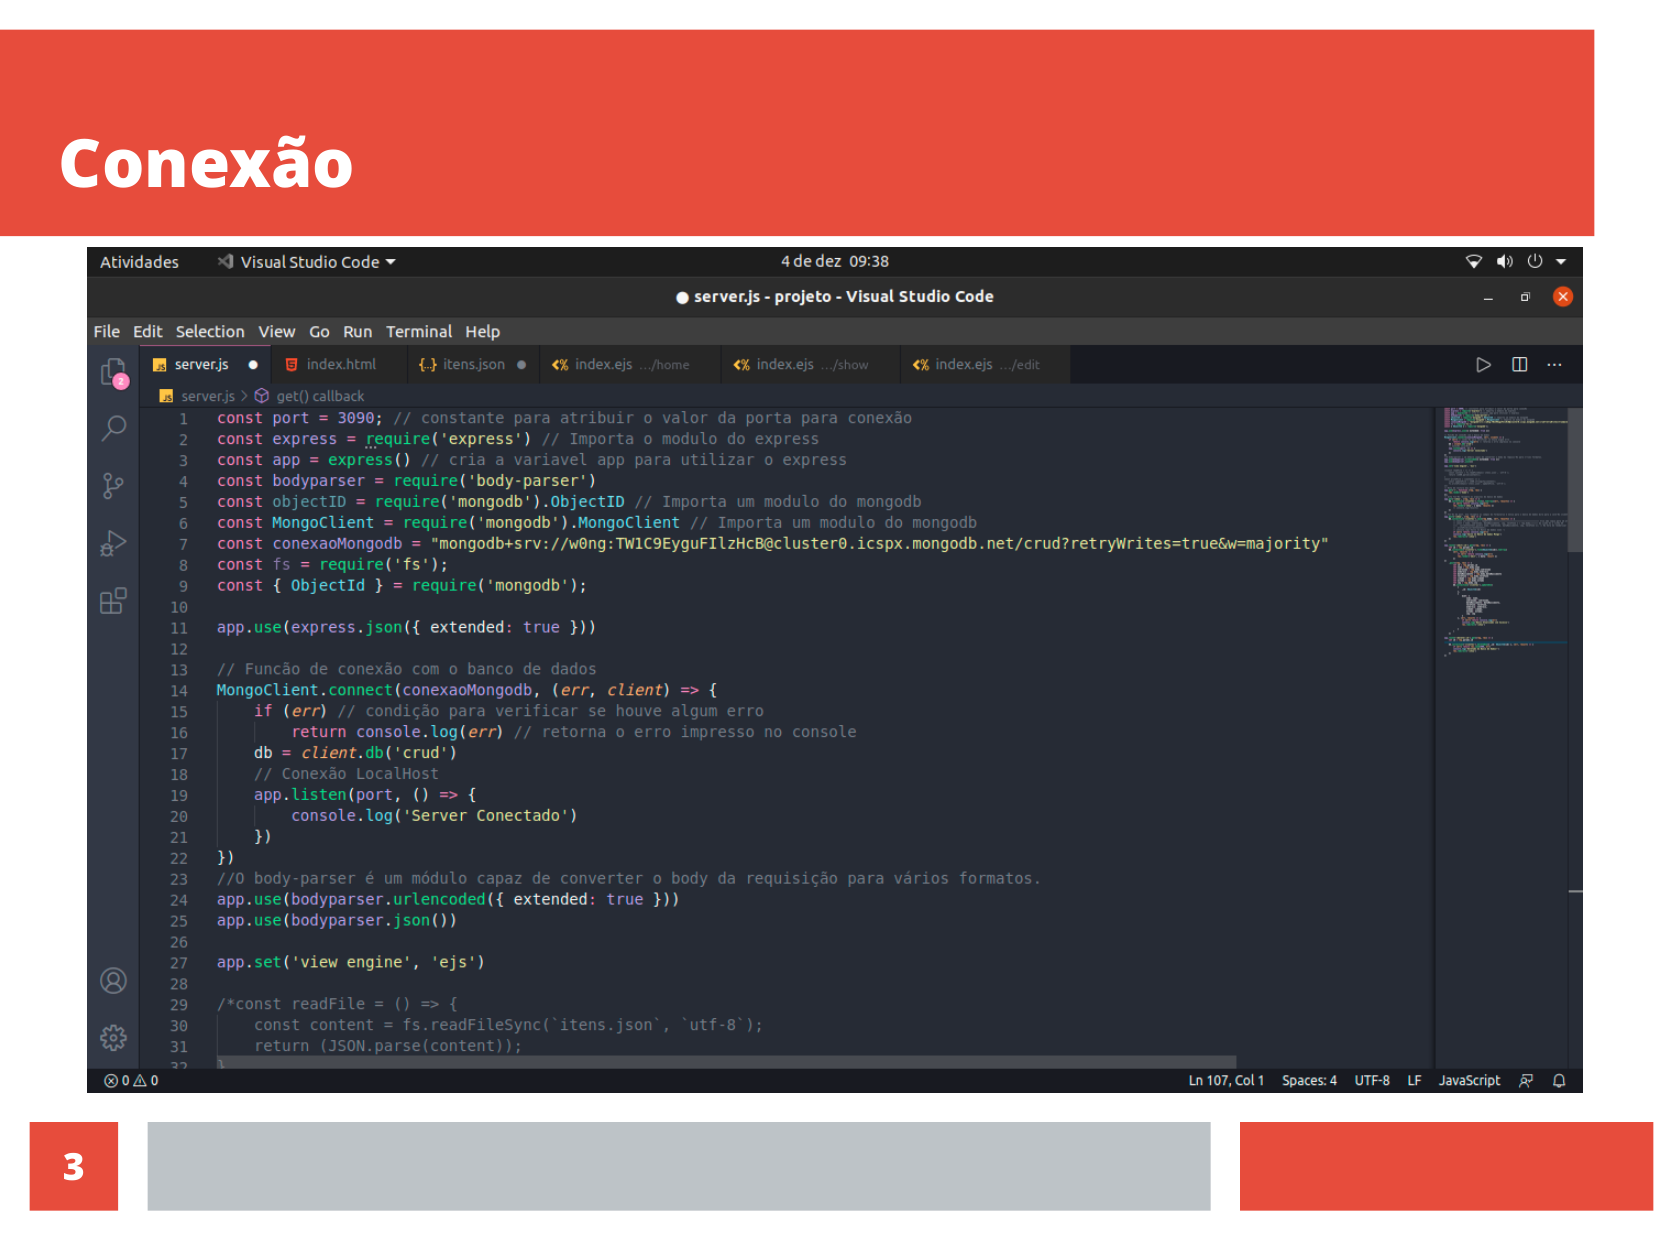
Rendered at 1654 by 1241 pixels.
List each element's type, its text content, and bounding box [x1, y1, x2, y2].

title Conexão [59, 59, 1595, 207]
picture [87, 247, 1583, 1093]
